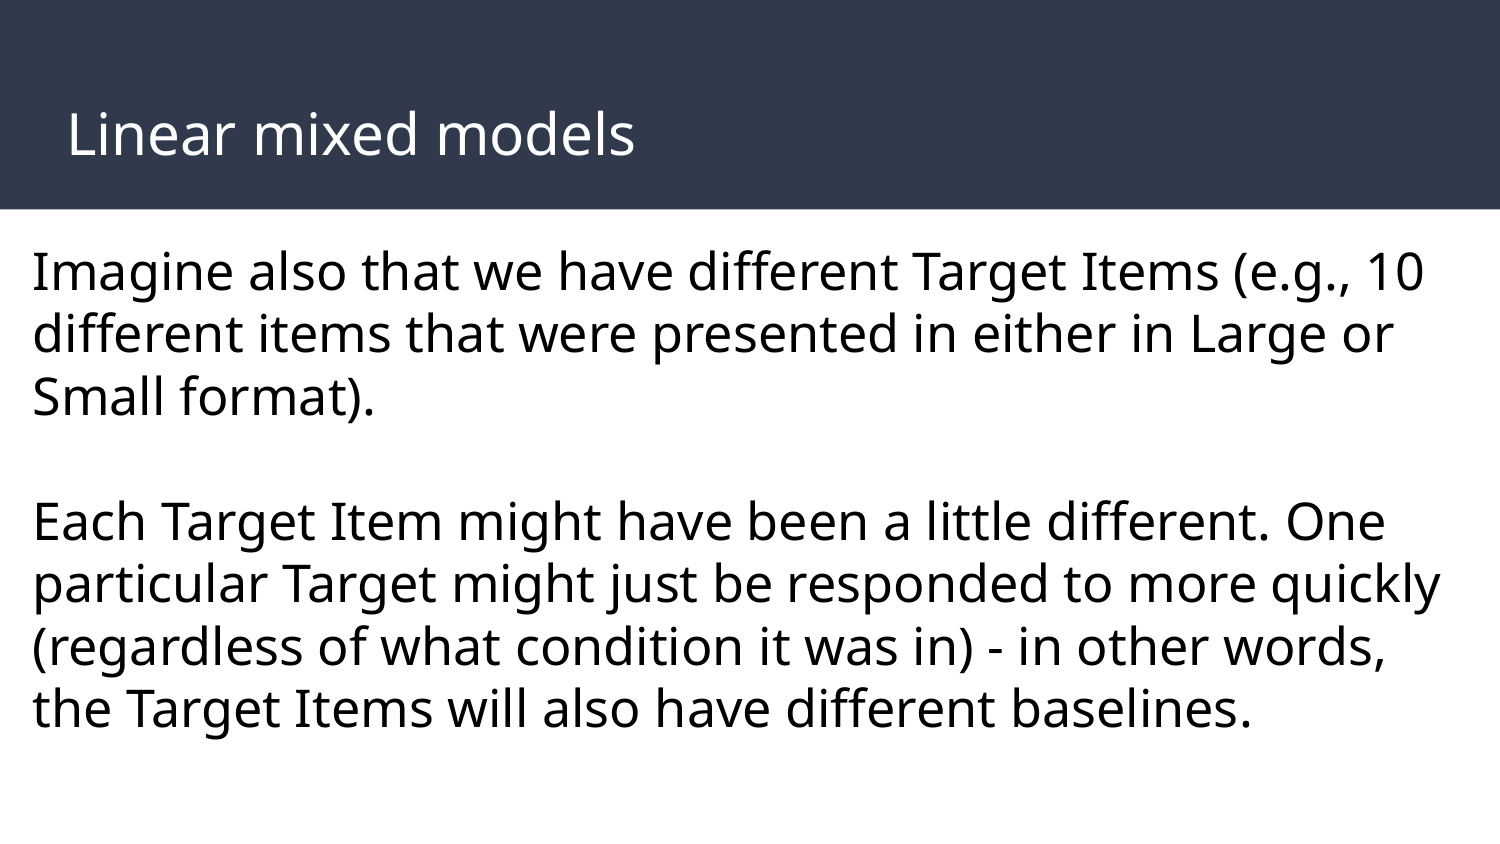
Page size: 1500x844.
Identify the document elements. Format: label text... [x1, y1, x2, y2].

text_box Imagine also that we have different Target Items (e.g., 10 different items that were presented in either in Large or Small format). Each Target Item might have been a little different. One particular Target might just be responded to more quickly (regardless of what condition it was in) - in other words, the Target Items will also have different baselines. [17, 223, 1477, 803]
title Linear mixed models [51, 82, 1449, 185]
